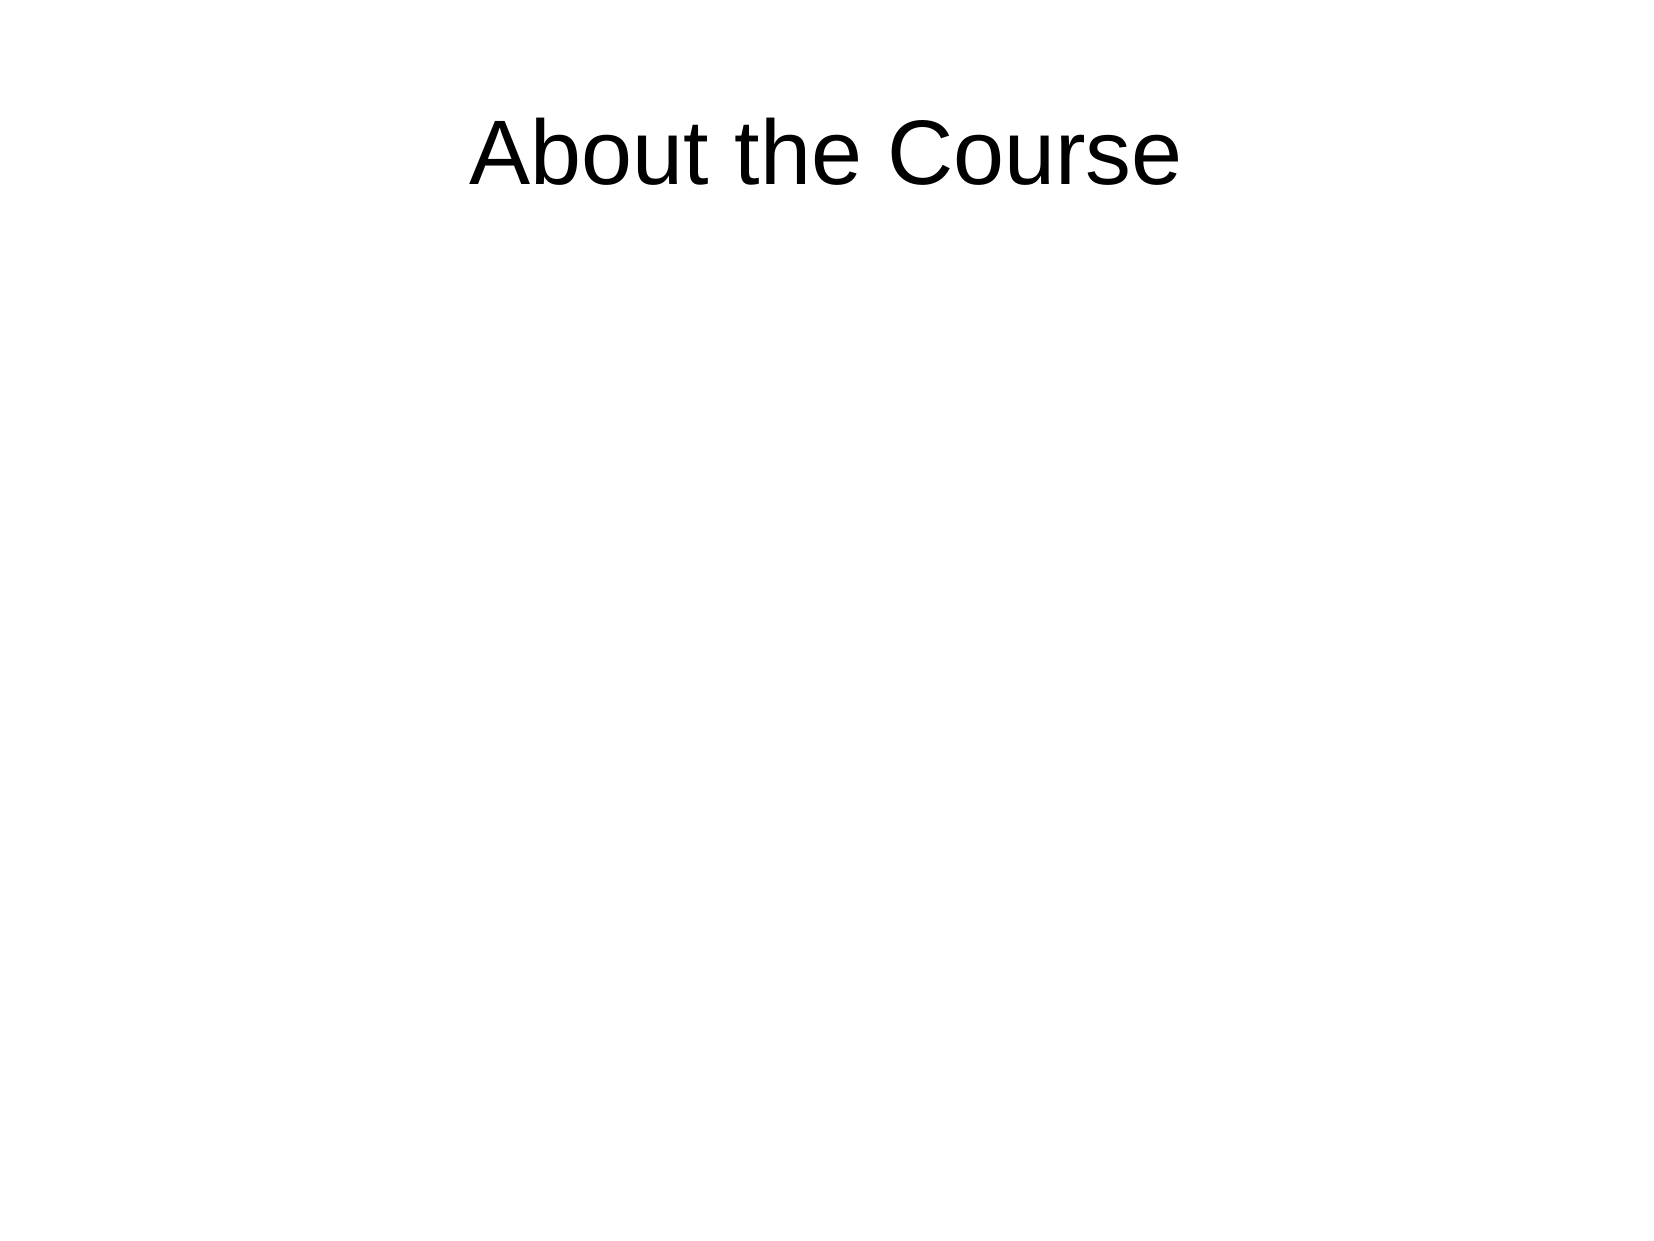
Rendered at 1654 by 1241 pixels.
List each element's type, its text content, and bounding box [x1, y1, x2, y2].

title About the Course [82, 49, 1571, 257]
